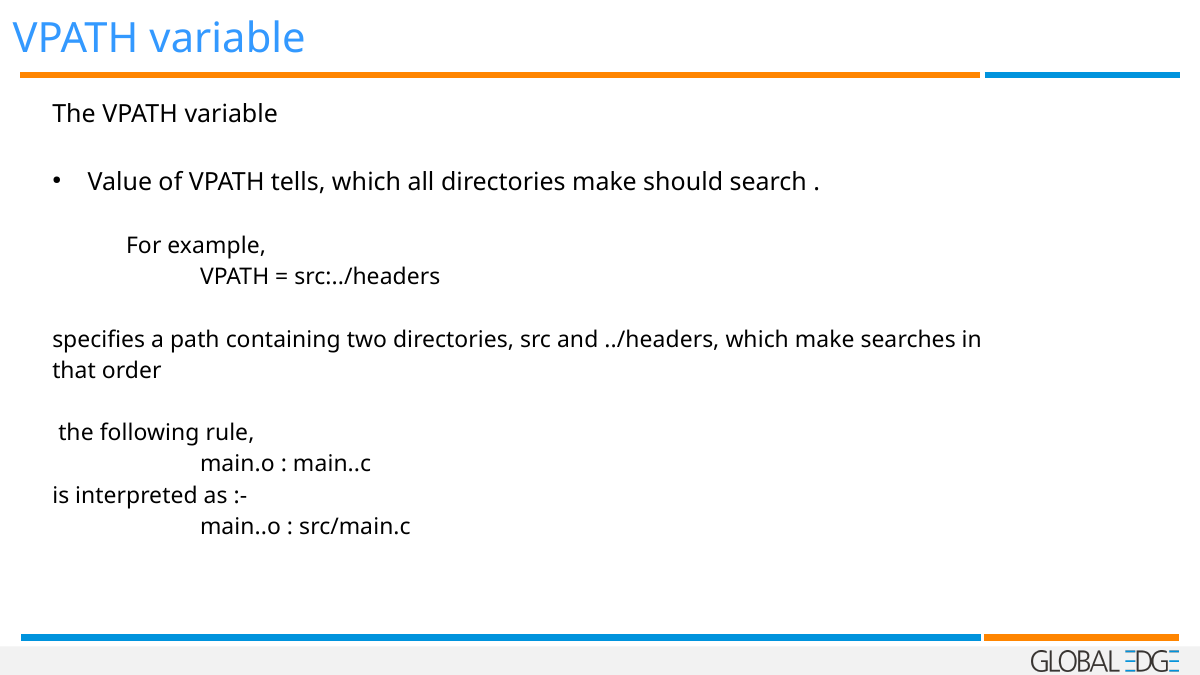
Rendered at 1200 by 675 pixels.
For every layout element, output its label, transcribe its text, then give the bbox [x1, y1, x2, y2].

text_box The VPATH variable Value of VPATH tells, which all directories make should search . For example, VPATH = src:../headers specifies a path containing two directories, src and ../headers, which make searches in that order the following rule, main.o : main..c is interpreted as :- main..o : src/main.c [37, 88, 1134, 615]
picture [1031, 650, 1179, 672]
title VPATH variable [12, 9, 1088, 63]
